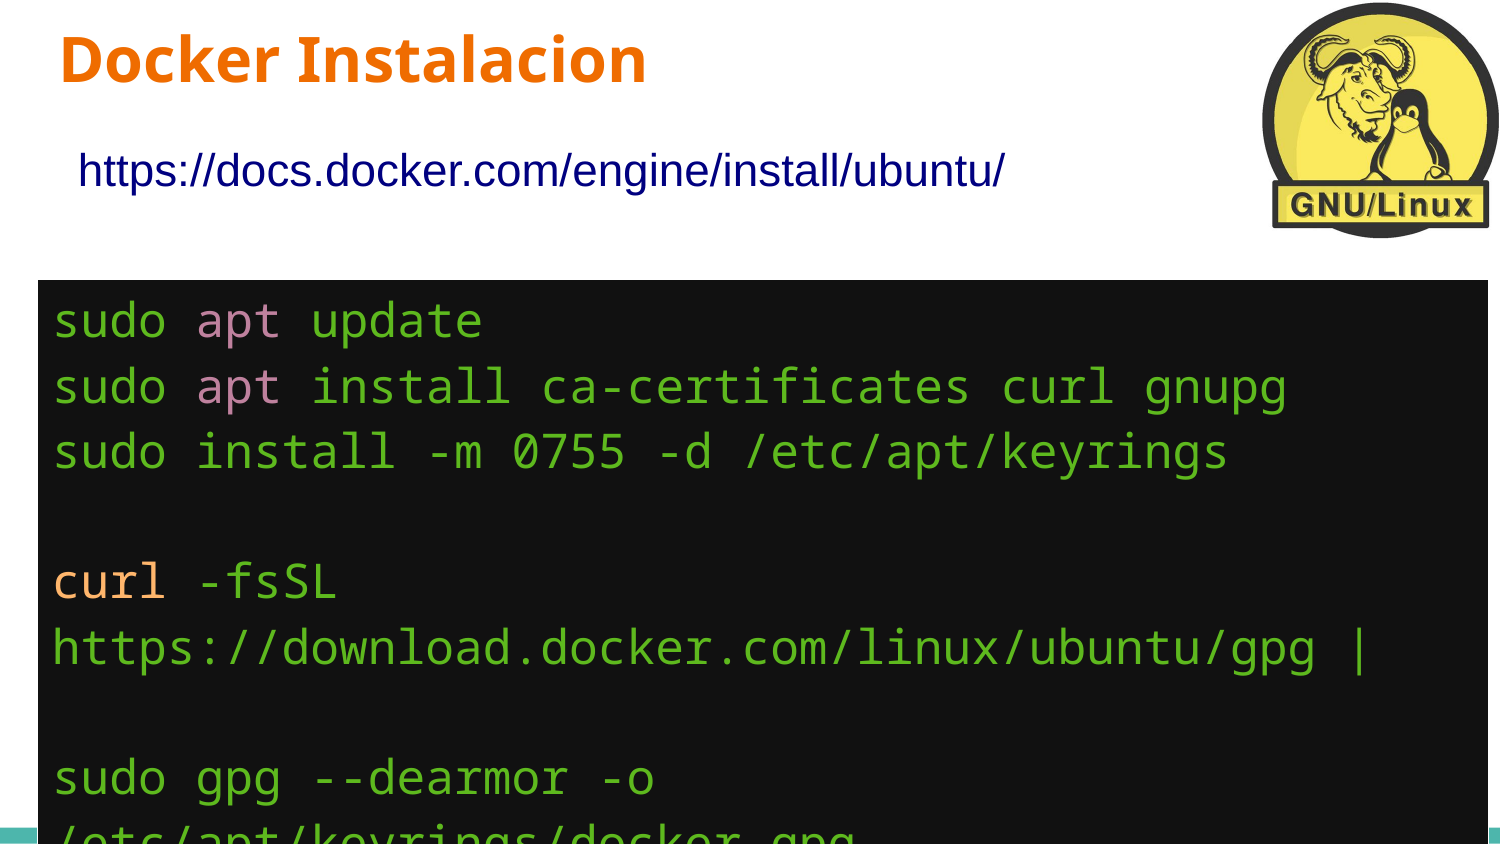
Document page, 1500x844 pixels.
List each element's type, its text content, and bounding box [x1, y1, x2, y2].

text_box https://docs.docker.com/engine/install/ubuntu/ [63, 137, 1216, 214]
picture [1260, 0, 1500, 240]
table_header sudo apt update sudo apt install ca-certificates curl gnupg sudo install -m 0755 -d /etc/apt/keyrings curl -fsSL https://download.docker.com/linux/ubuntu/gpg | sudo gpg --dearmor -o /etc/apt/keyrings/docker.gpg sudo chmod a+r /etc/apt/keyrings/docker.gpg [38, 280, 1488, 844]
title Docker Instalacion [43, 0, 1260, 116]
